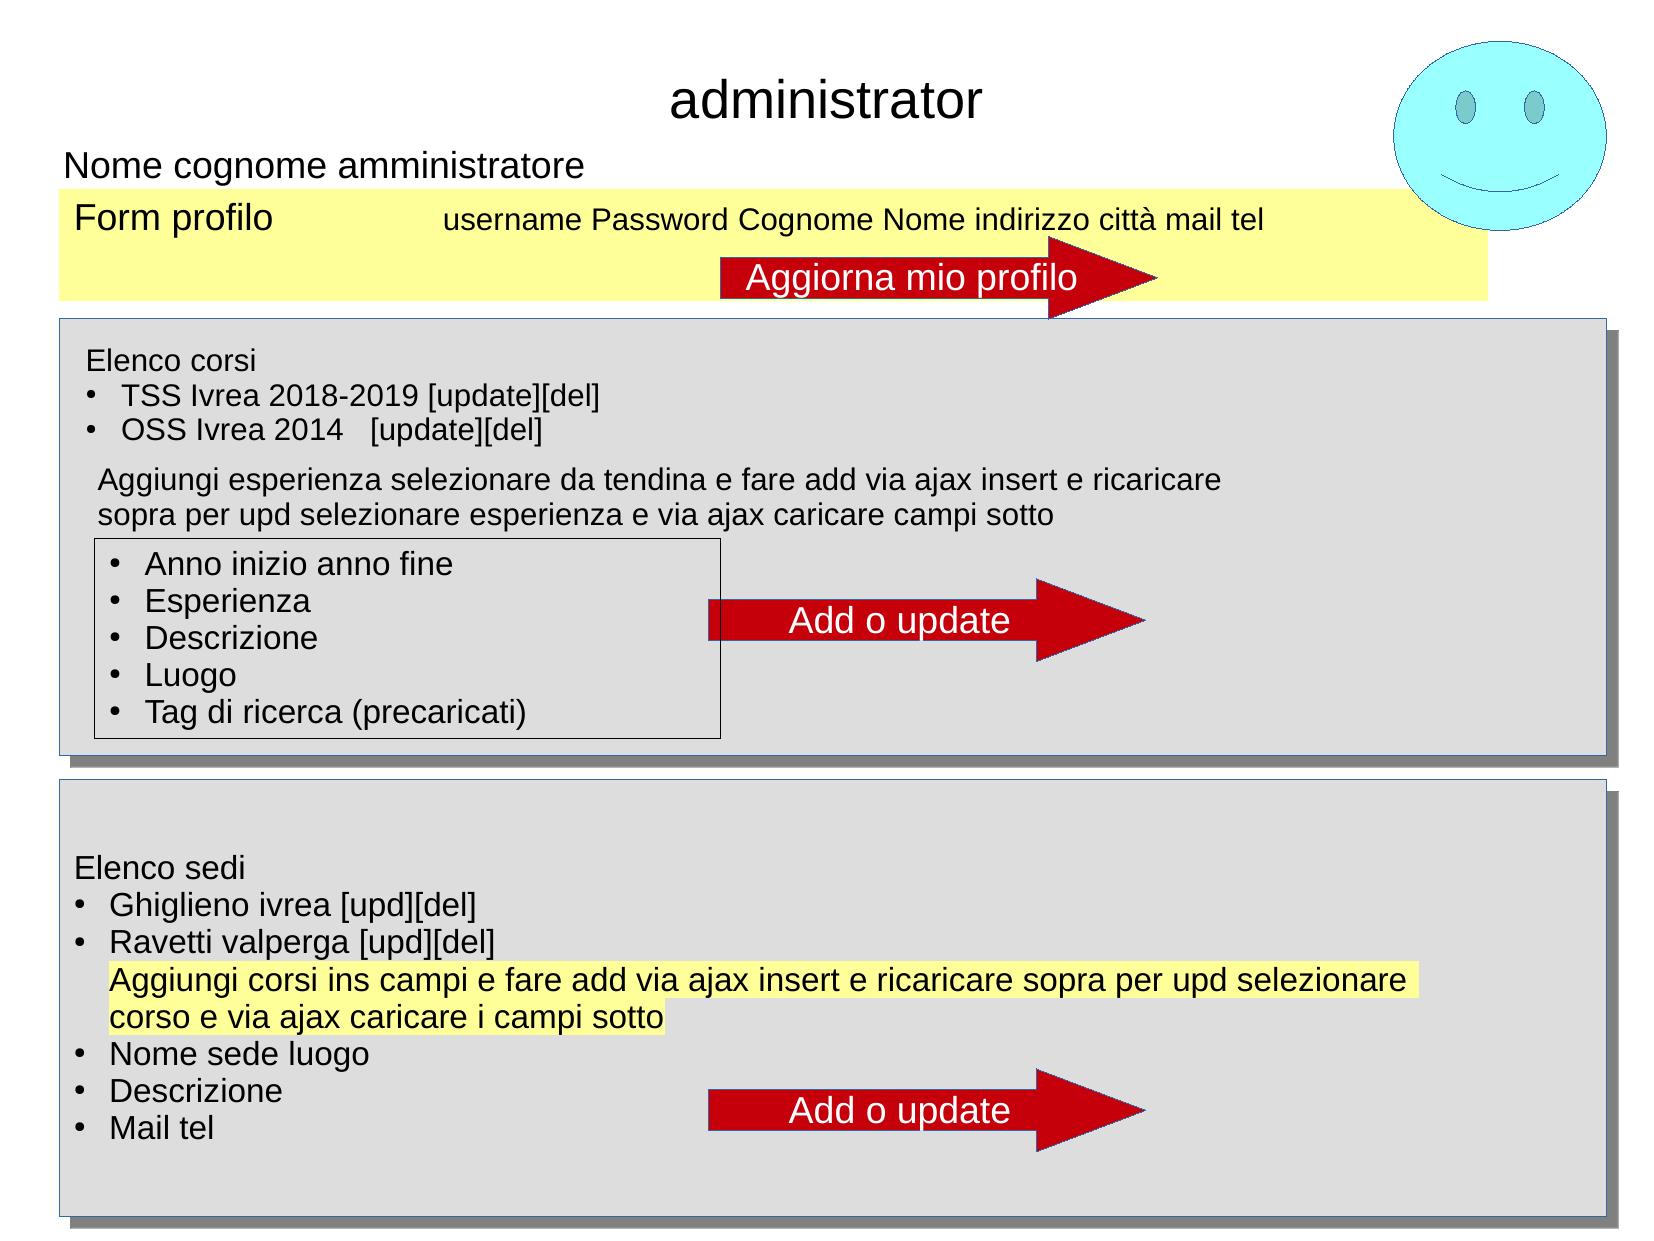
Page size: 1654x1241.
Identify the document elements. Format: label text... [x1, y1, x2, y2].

text_box Elenco corsi TSS Ivrea 2018-2019 [update][del] OSS Ivrea 2014 [update][del] [70, 335, 1489, 455]
text_box Aggiungi esperienza selezionare da tendina e fare add via ajax insert e ricaricare sopra per upd selezionare esperienza e via ajax caricare campi sotto [82, 455, 1241, 539]
text_box Elenco sedi Ghiglieno ivrea [upd][del] Ravetti valperga [upd][del] Aggiungi corsi ins campi e fare add via ajax insert e ricaricare sopra per upd selezionare corso e via ajax caricare i campi sotto Nome sede luogo Descrizione Mail tel [59, 779, 1607, 1217]
text_box Add o update [721, 578, 1146, 662]
text_box Form profilo username Password Cognome Nome indirizzo città mail tel [59, 188, 1489, 302]
text_box administrator [100, 61, 1433, 138]
text_box Add o update [708, 1068, 1146, 1152]
text_box [1393, 41, 1607, 231]
text_box Nome cognome amministratore [48, 137, 1123, 208]
text_box [59, 318, 1607, 756]
text_box Aggiorna mio profilo [720, 236, 1158, 320]
text_box Anno inizio anno fine Esperienza Descrizione Luogo Tag di ricerca (precaricati) [94, 538, 721, 739]
